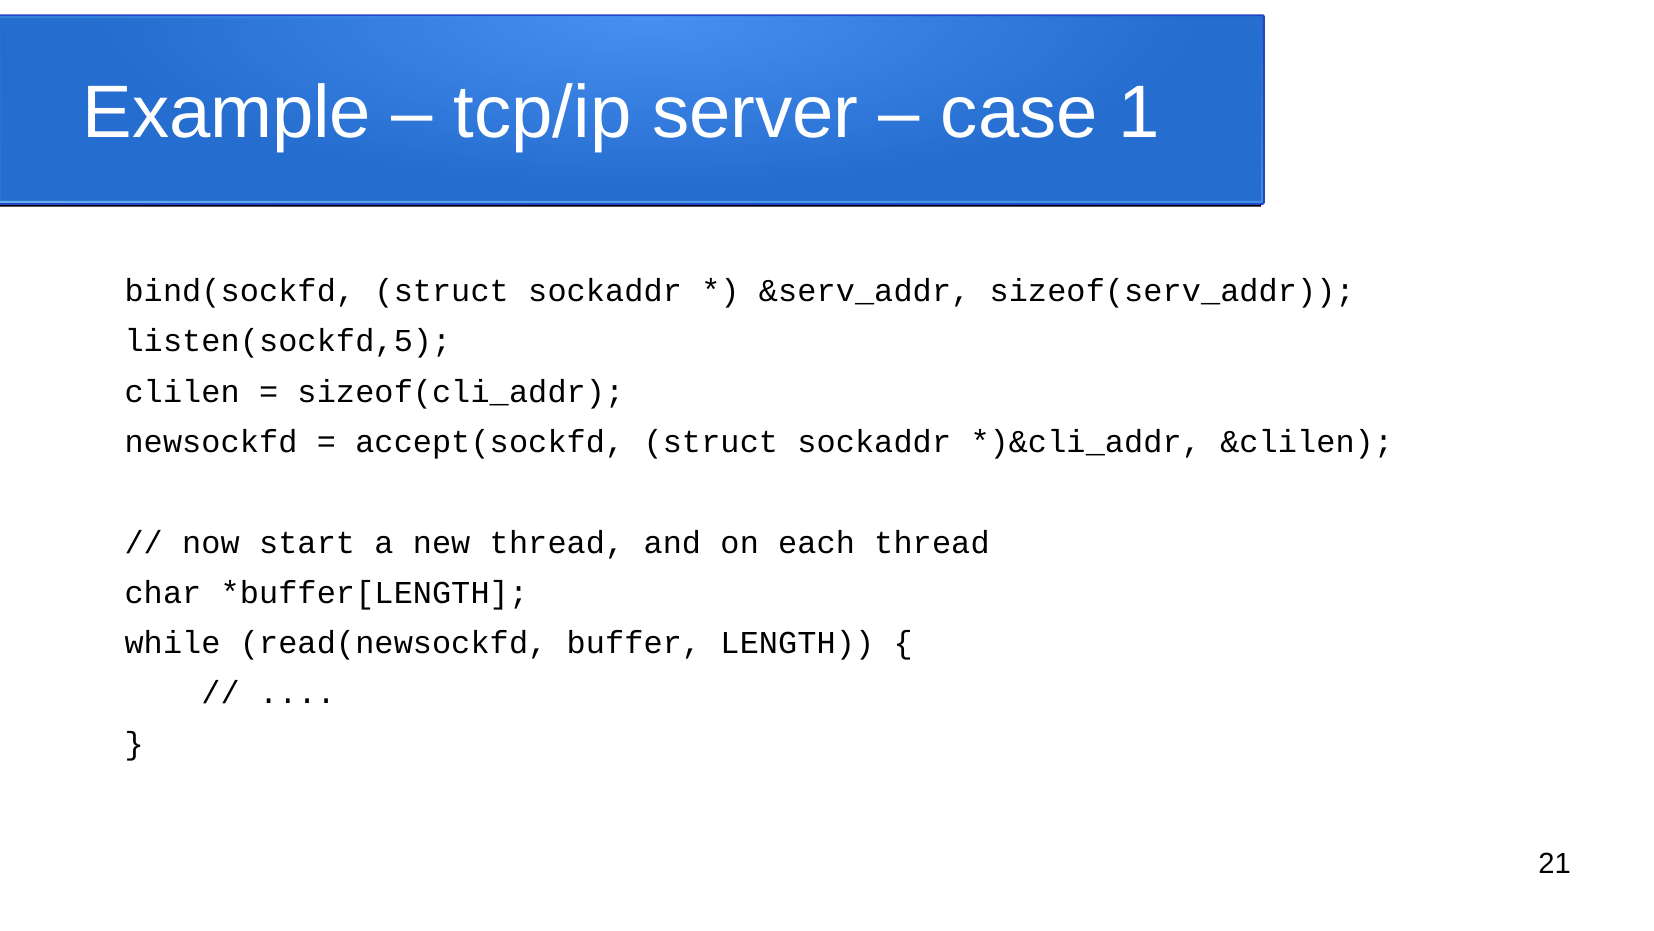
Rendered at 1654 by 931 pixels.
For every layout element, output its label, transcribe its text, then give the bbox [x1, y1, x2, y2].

title Example – tcp/ip server – case 1 [82, 35, 1235, 189]
list bind(sockfd, (struct sockaddr *) &serv_addr, sizeof(serv_addr)); listen(sockfd,5); clilen = sizeof(cli_addr); newsockfd = accept(sockfd, (struct sockaddr *)&cli_addr, &clilen); // now start a new thread, and on each thread char *buffer[LENGTH]; while (read(newsockfd, buffer, LENGTH)) { // .... } [82, 224, 1571, 764]
